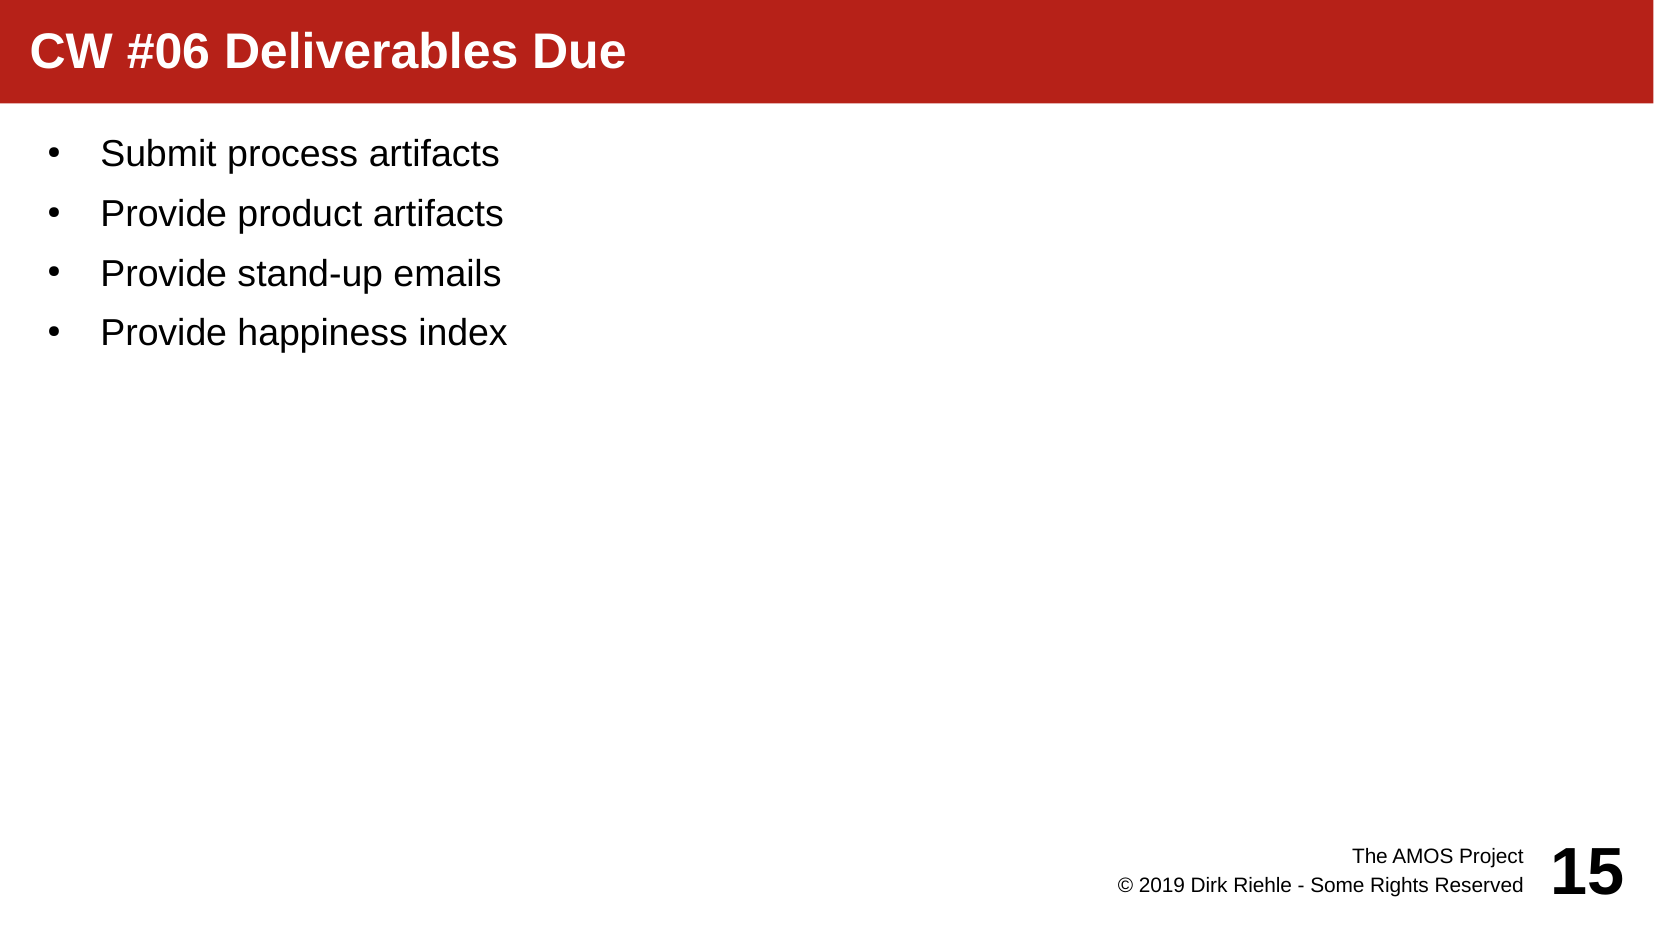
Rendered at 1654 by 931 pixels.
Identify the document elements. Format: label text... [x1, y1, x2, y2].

title CW #06 Deliverables Due [0, 0, 1654, 104]
list Submit process artifacts Provide product artifacts Provide stand-up emails Provide happiness index [29, 132, 1625, 798]
